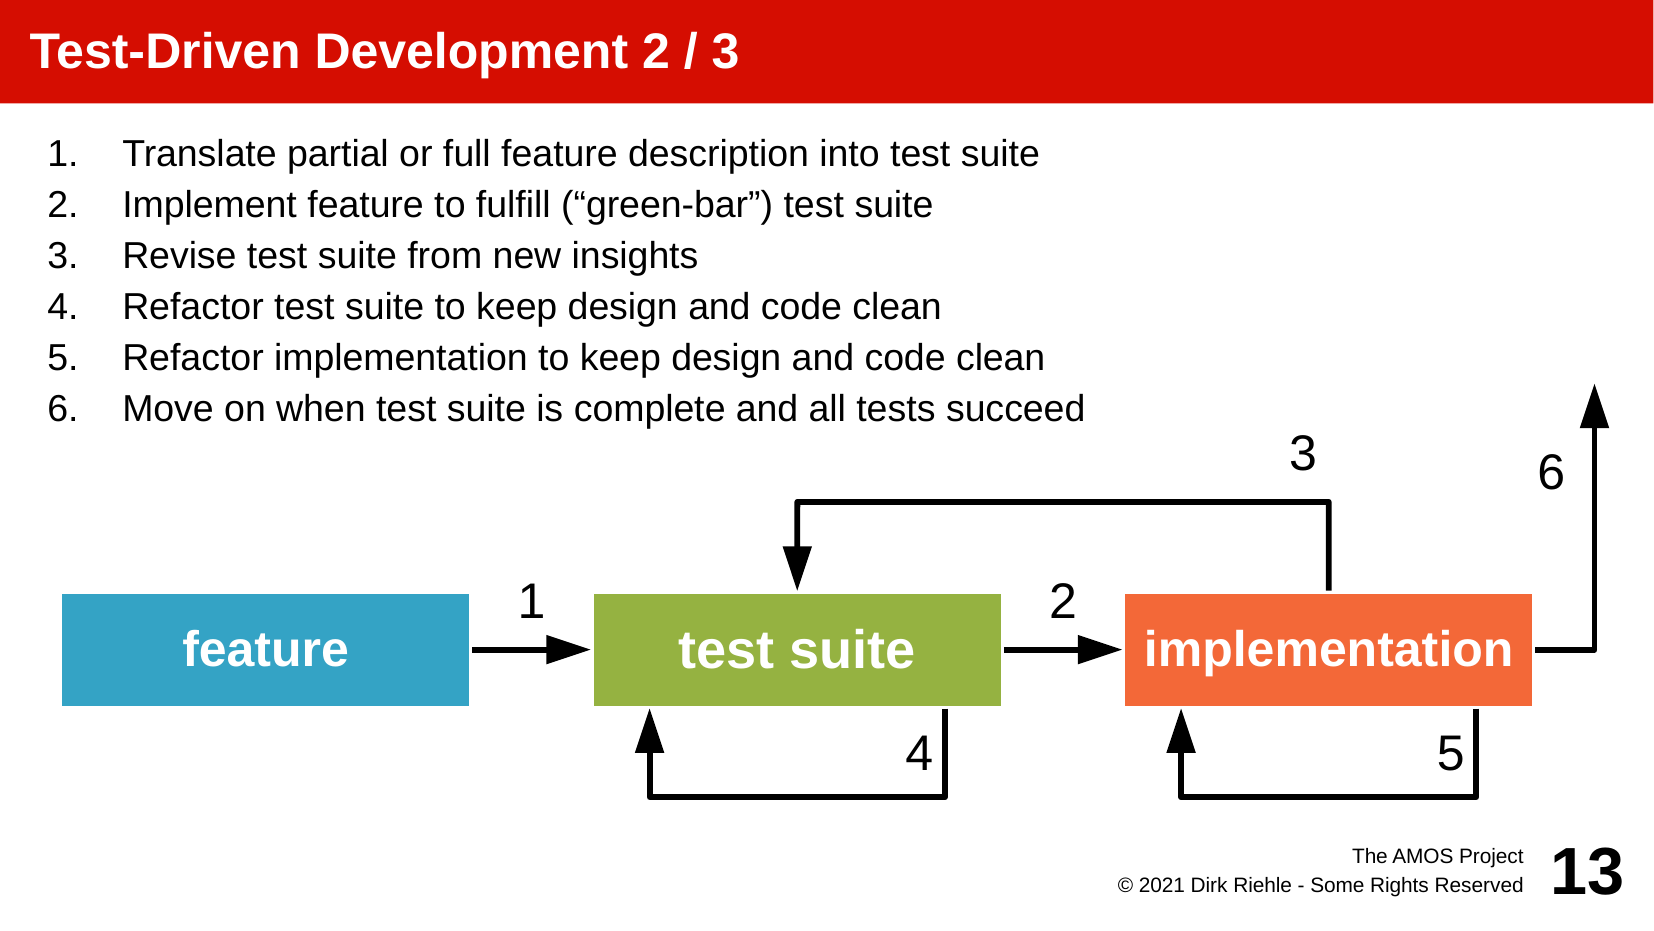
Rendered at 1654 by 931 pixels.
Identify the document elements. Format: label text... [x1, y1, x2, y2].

text_box test suite [590, 590, 1004, 709]
text_box 3 [1062, 408, 1329, 498]
text_box feature [59, 590, 473, 709]
list Translate partial or full feature description into test suite Implement feature to fulfill (“green-bar”) test suite Revise test suite from new insights Refactor test suite to keep design and code clean Refactor implementation to keep design and code clean Move on when test suite is complete and all tests succeed [29, 132, 1625, 813]
text_box 2 [1003, 556, 1123, 646]
text_box 5 [1181, 708, 1477, 798]
text_box implementation [1122, 590, 1536, 709]
text_box 6 [1476, 395, 1595, 550]
text_box 1 [472, 556, 591, 646]
title Test-Driven Development 2 / 3 [0, 0, 1654, 104]
text_box 4 [649, 708, 945, 798]
